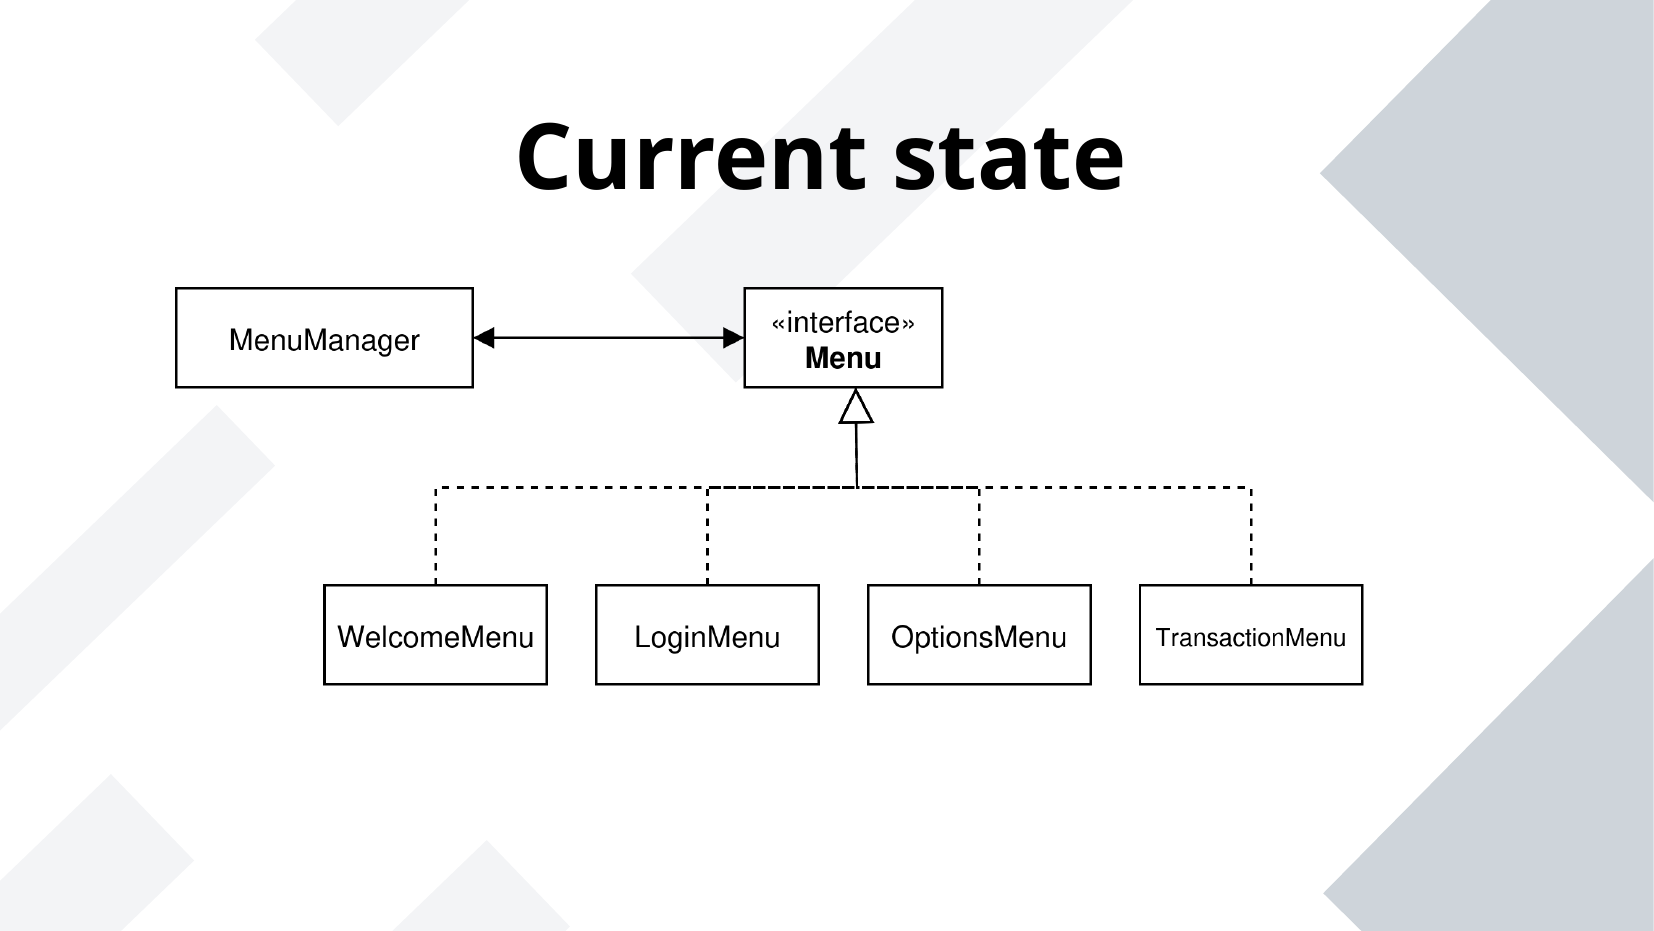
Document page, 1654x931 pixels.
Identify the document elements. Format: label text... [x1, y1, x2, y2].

picture [150, 262, 1388, 710]
title Current state [76, 76, 1565, 233]
